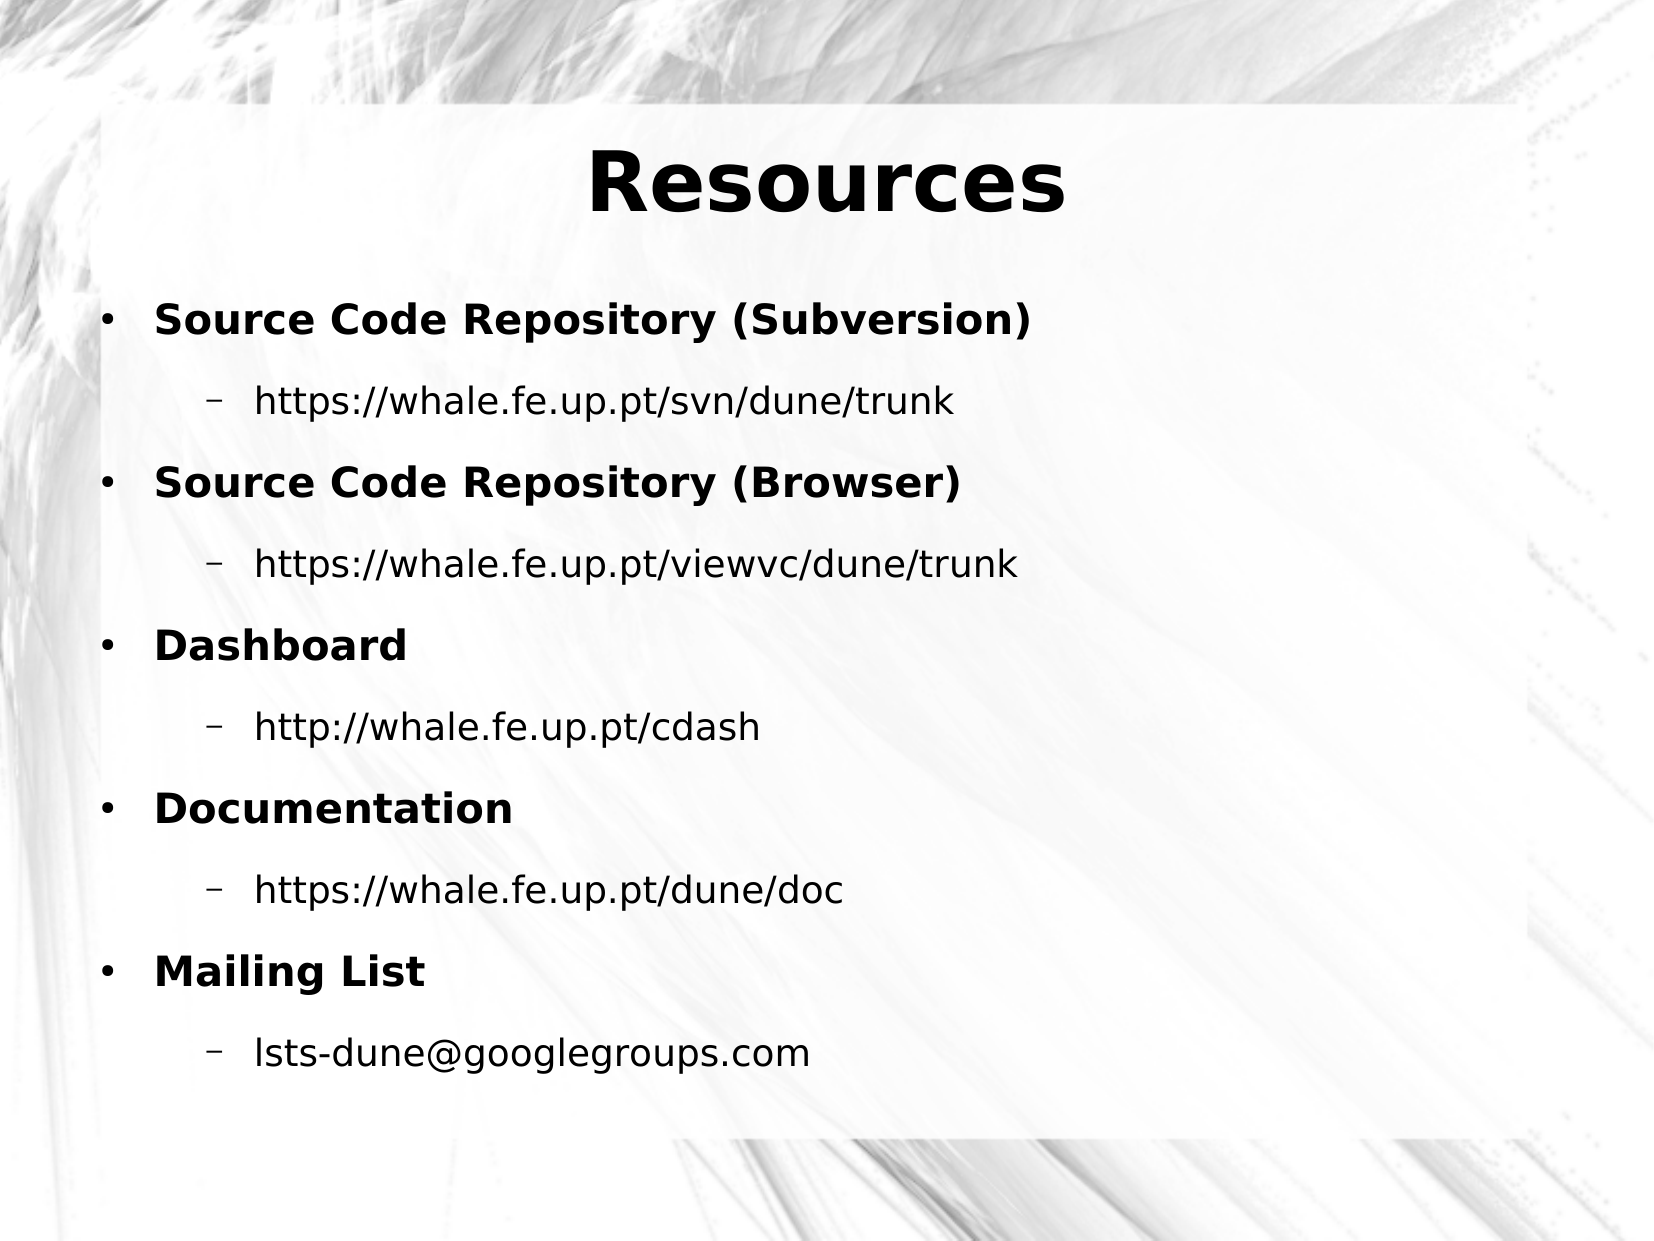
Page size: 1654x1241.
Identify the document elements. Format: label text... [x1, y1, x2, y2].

title Resources [82, 78, 1571, 287]
list Source Code Repository (Subversion) https://whale.fe.up.pt/svn/dune/trunk Source Code Repository (Browser) https://whale.fe.up.pt/viewvc/dune/trunk Dashboard http://whale.fe.up.pt/cdash Documentation https://whale.fe.up.pt/dune/doc Mailing List lsts-dune@googlegroups.com [82, 296, 1538, 1156]
picture [0, 0, 1654, 1241]
